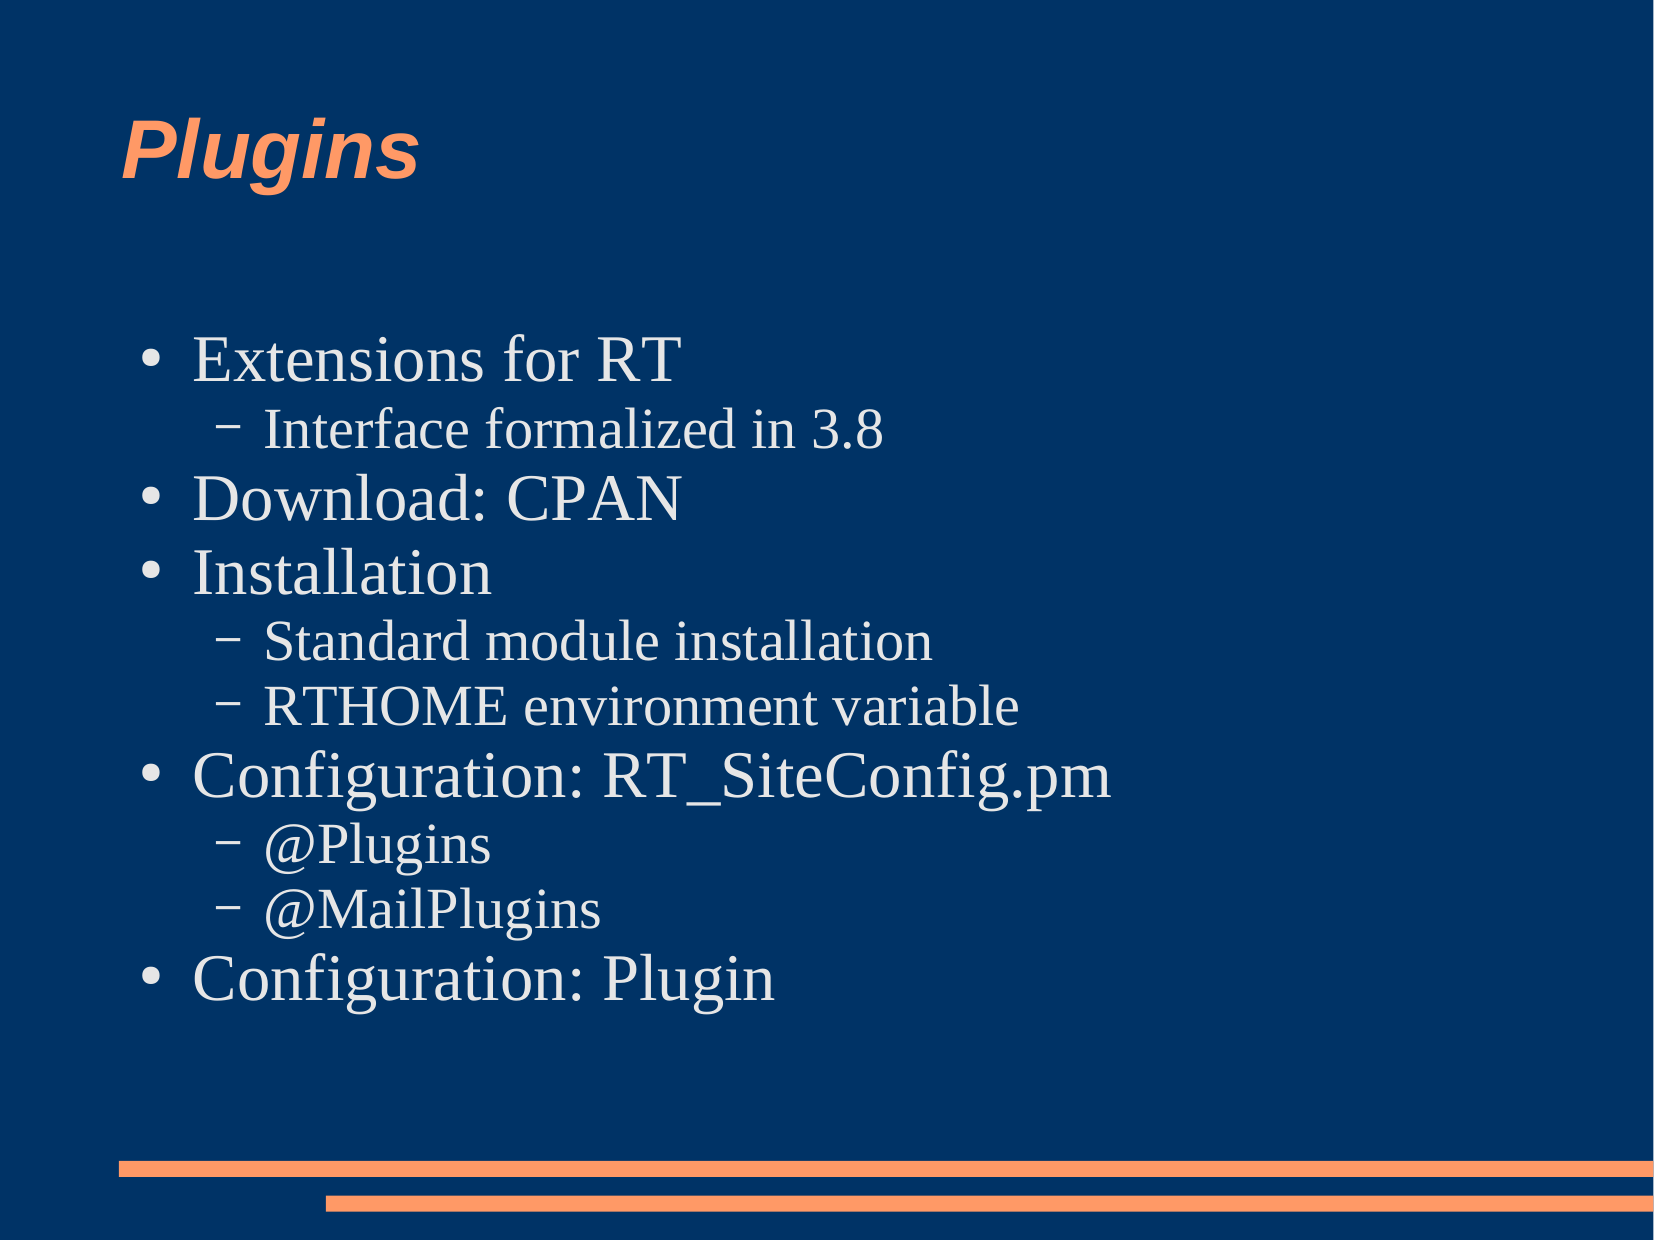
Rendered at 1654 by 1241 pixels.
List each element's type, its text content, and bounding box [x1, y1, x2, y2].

title Plugins [121, 53, 1534, 247]
list Extensions for RT Interface formalized in 3.8 Download: CPAN Installation Standard module installation RTHOME environment variable Configuration: RT_SiteConfig.pm @Plugins @MailPlugins Configuration: Plugin [121, 322, 1561, 1118]
